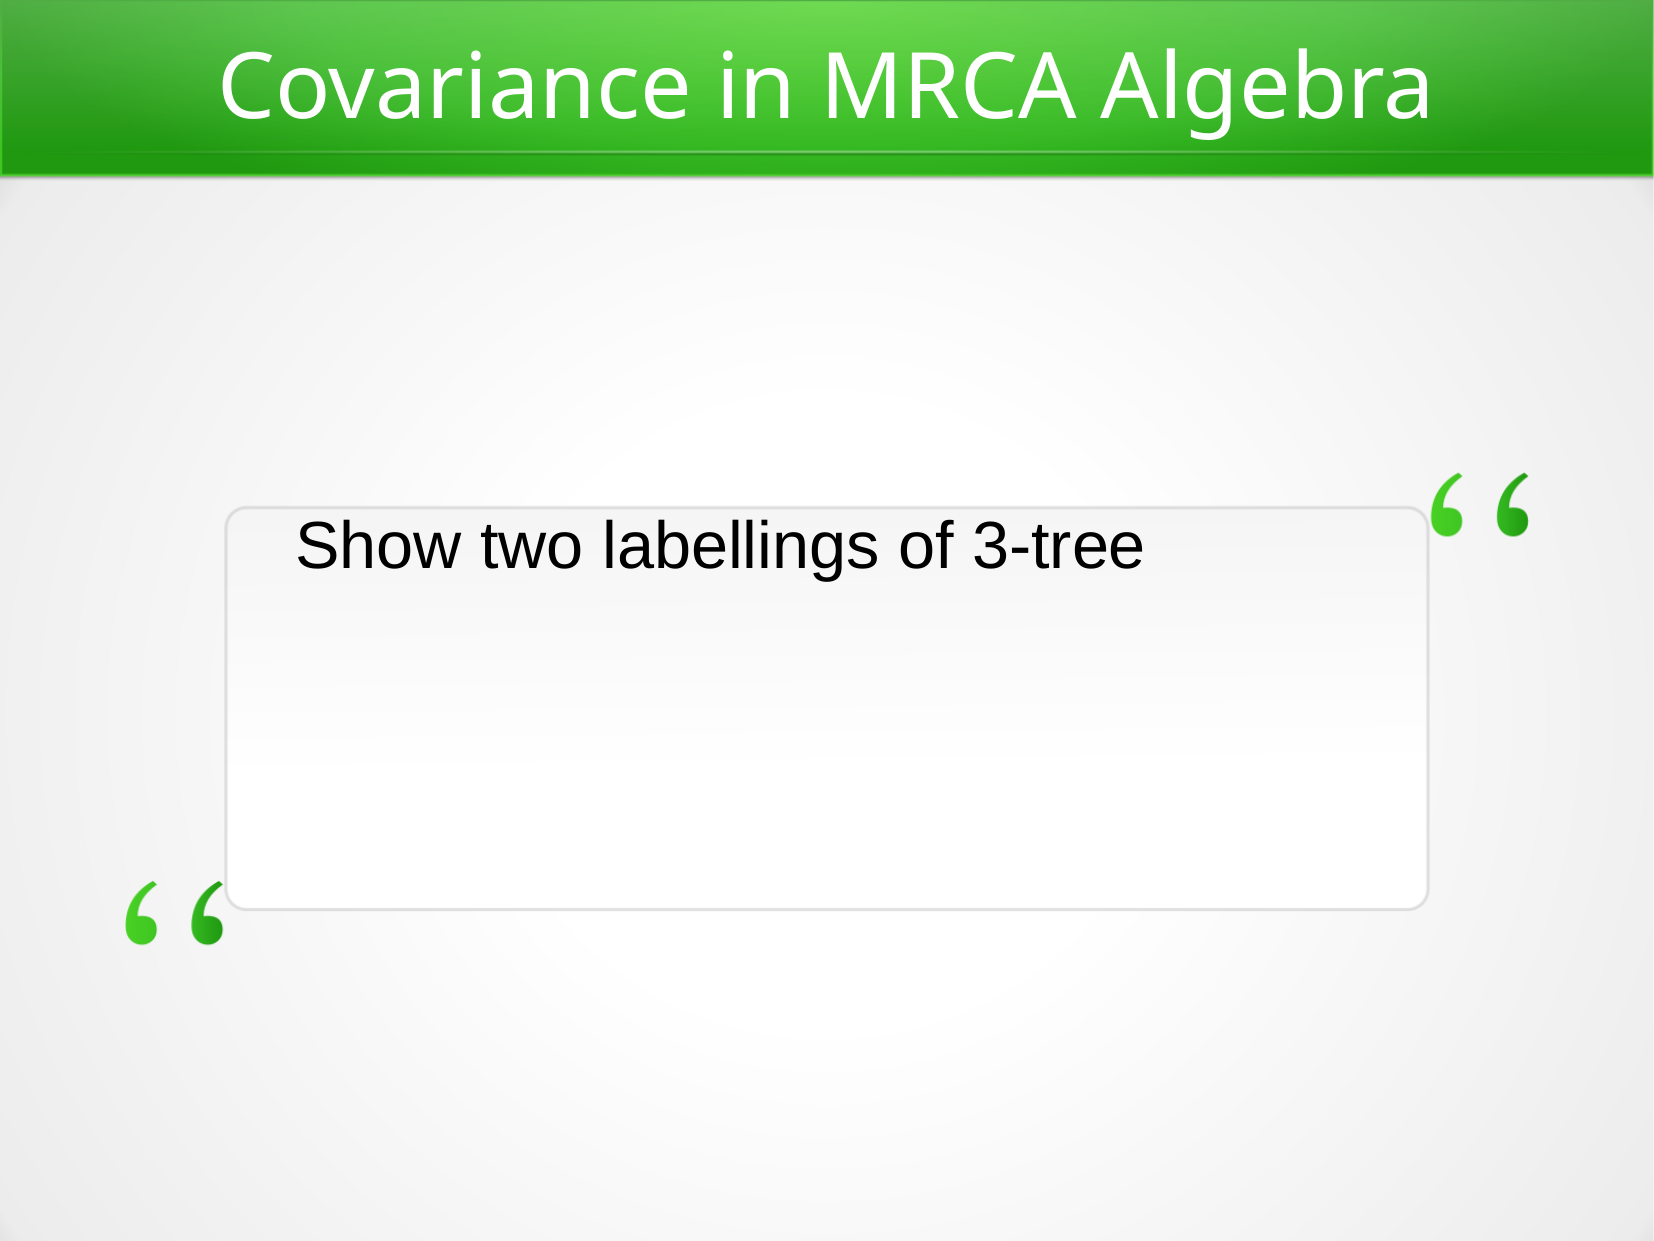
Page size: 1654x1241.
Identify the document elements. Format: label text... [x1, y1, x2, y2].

list Show two labellings of 3-tree [224, 507, 1430, 910]
picture [0, 0, 1654, 1241]
title Covariance in MRCA Algebra [82, 11, 1571, 154]
